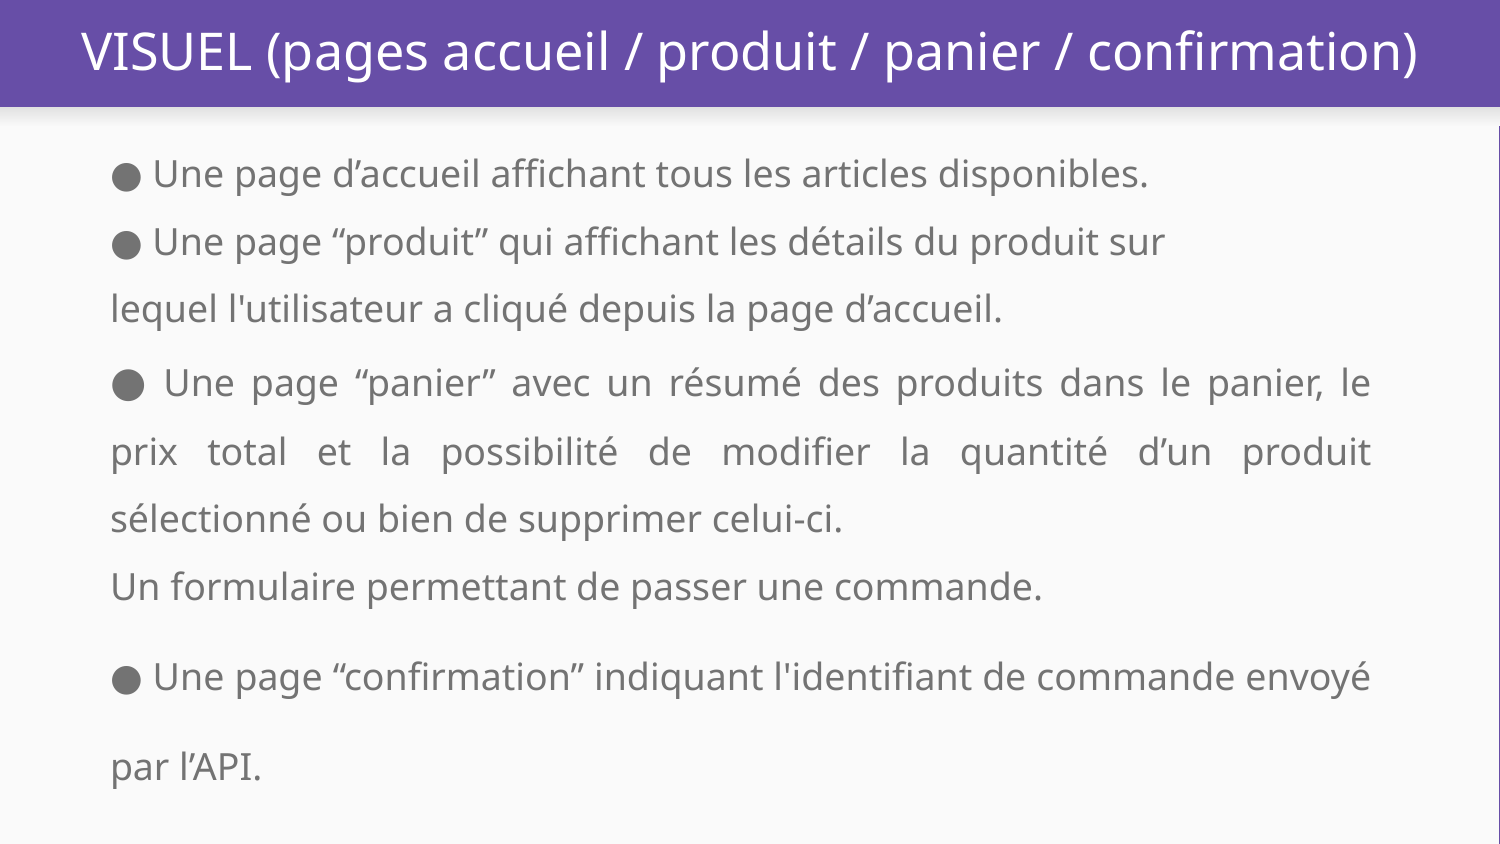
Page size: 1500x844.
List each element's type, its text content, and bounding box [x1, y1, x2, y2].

title VISUEL (pages accueil / produit / panier / confirmation) [0, 0, 1500, 99]
text_box ● Une page d’accueil affichant tous les articles disponibles. ● Une page “produit” qui affichant les détails du produit sur lequel l'utilisateur a cliqué depuis la page d’accueil. ● Une page “panier” avec un résumé des produits dans le panier, le prix total et la possibilité de modifier la quantité d’un produit sélectionné ou bien de supprimer celui-ci. Un formulaire permettant de passer une commande. ● Une page “confirmation” indiquant l'identifiant de commande envoyé par l’API. [20, 112, 1388, 803]
